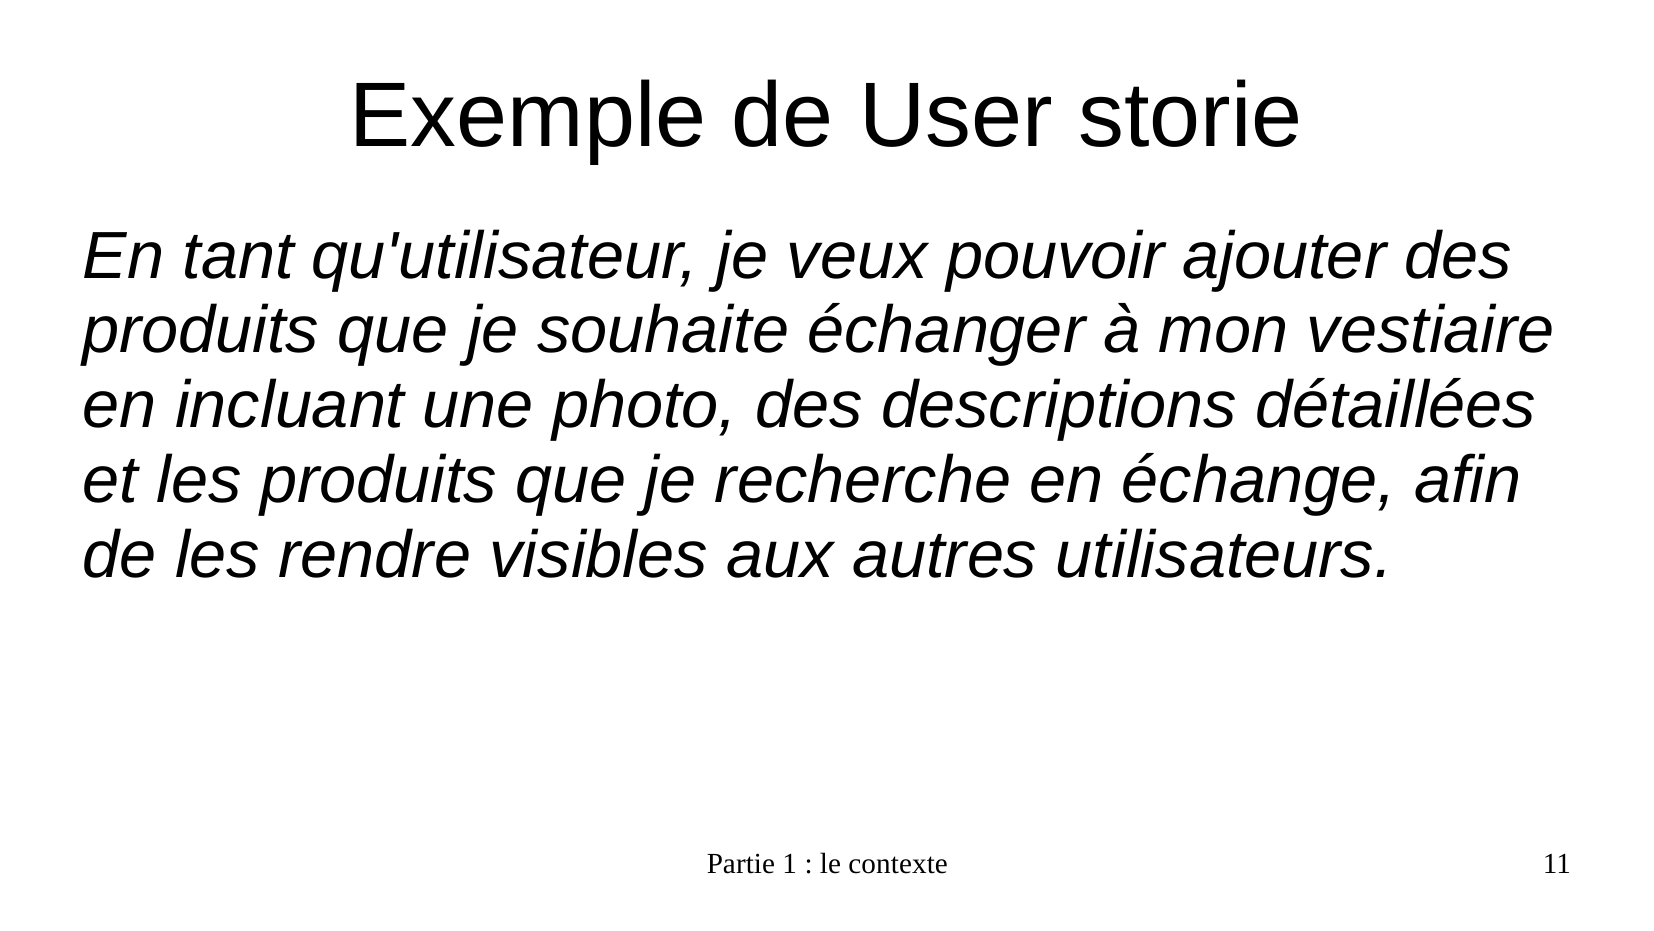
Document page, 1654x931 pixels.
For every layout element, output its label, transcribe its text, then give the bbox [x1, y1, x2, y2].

title Exemple de User storie [82, 37, 1571, 193]
list En tant qu'utilisateur, je veux pouvoir ajouter des produits que je souhaite échanger à mon vestiaire en incluant une photo, des descriptions détaillées et les produits que je recherche en échange, afin de les rendre visibles aux autres utilisateurs. [82, 217, 1571, 758]
